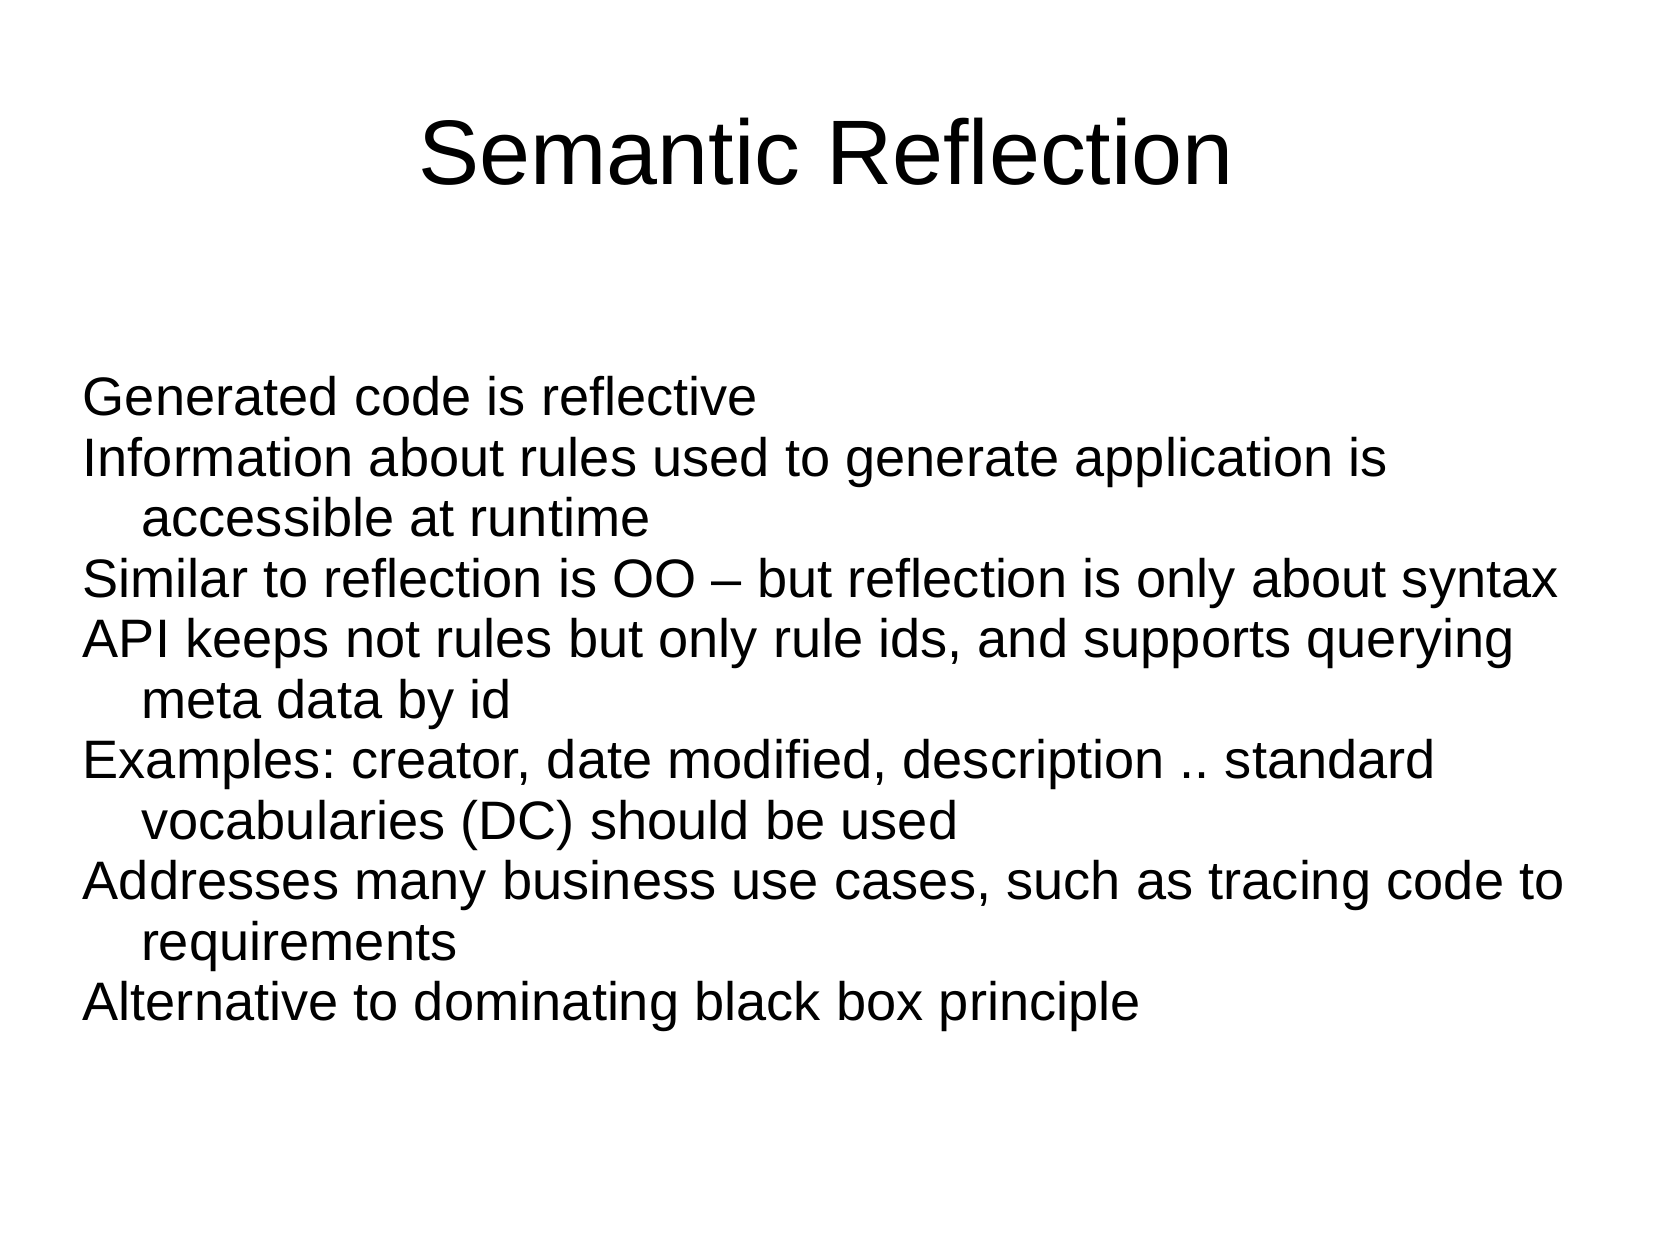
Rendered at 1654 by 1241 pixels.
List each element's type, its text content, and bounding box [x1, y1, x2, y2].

title Semantic Reflection [82, 49, 1571, 257]
subtitle Generated code is reflective Information about rules used to generate application is accessible at runtime Similar to reflection is OO – but reflection is only about syntax API keeps not rules but only rule ids, and supports querying meta data by id Examples: creator, date modified, description .. standard vocabularies (DC) should be used Addresses many business use cases, such as tracing code to requirements Alternative to dominating black box principle [82, 297, 1571, 1102]
